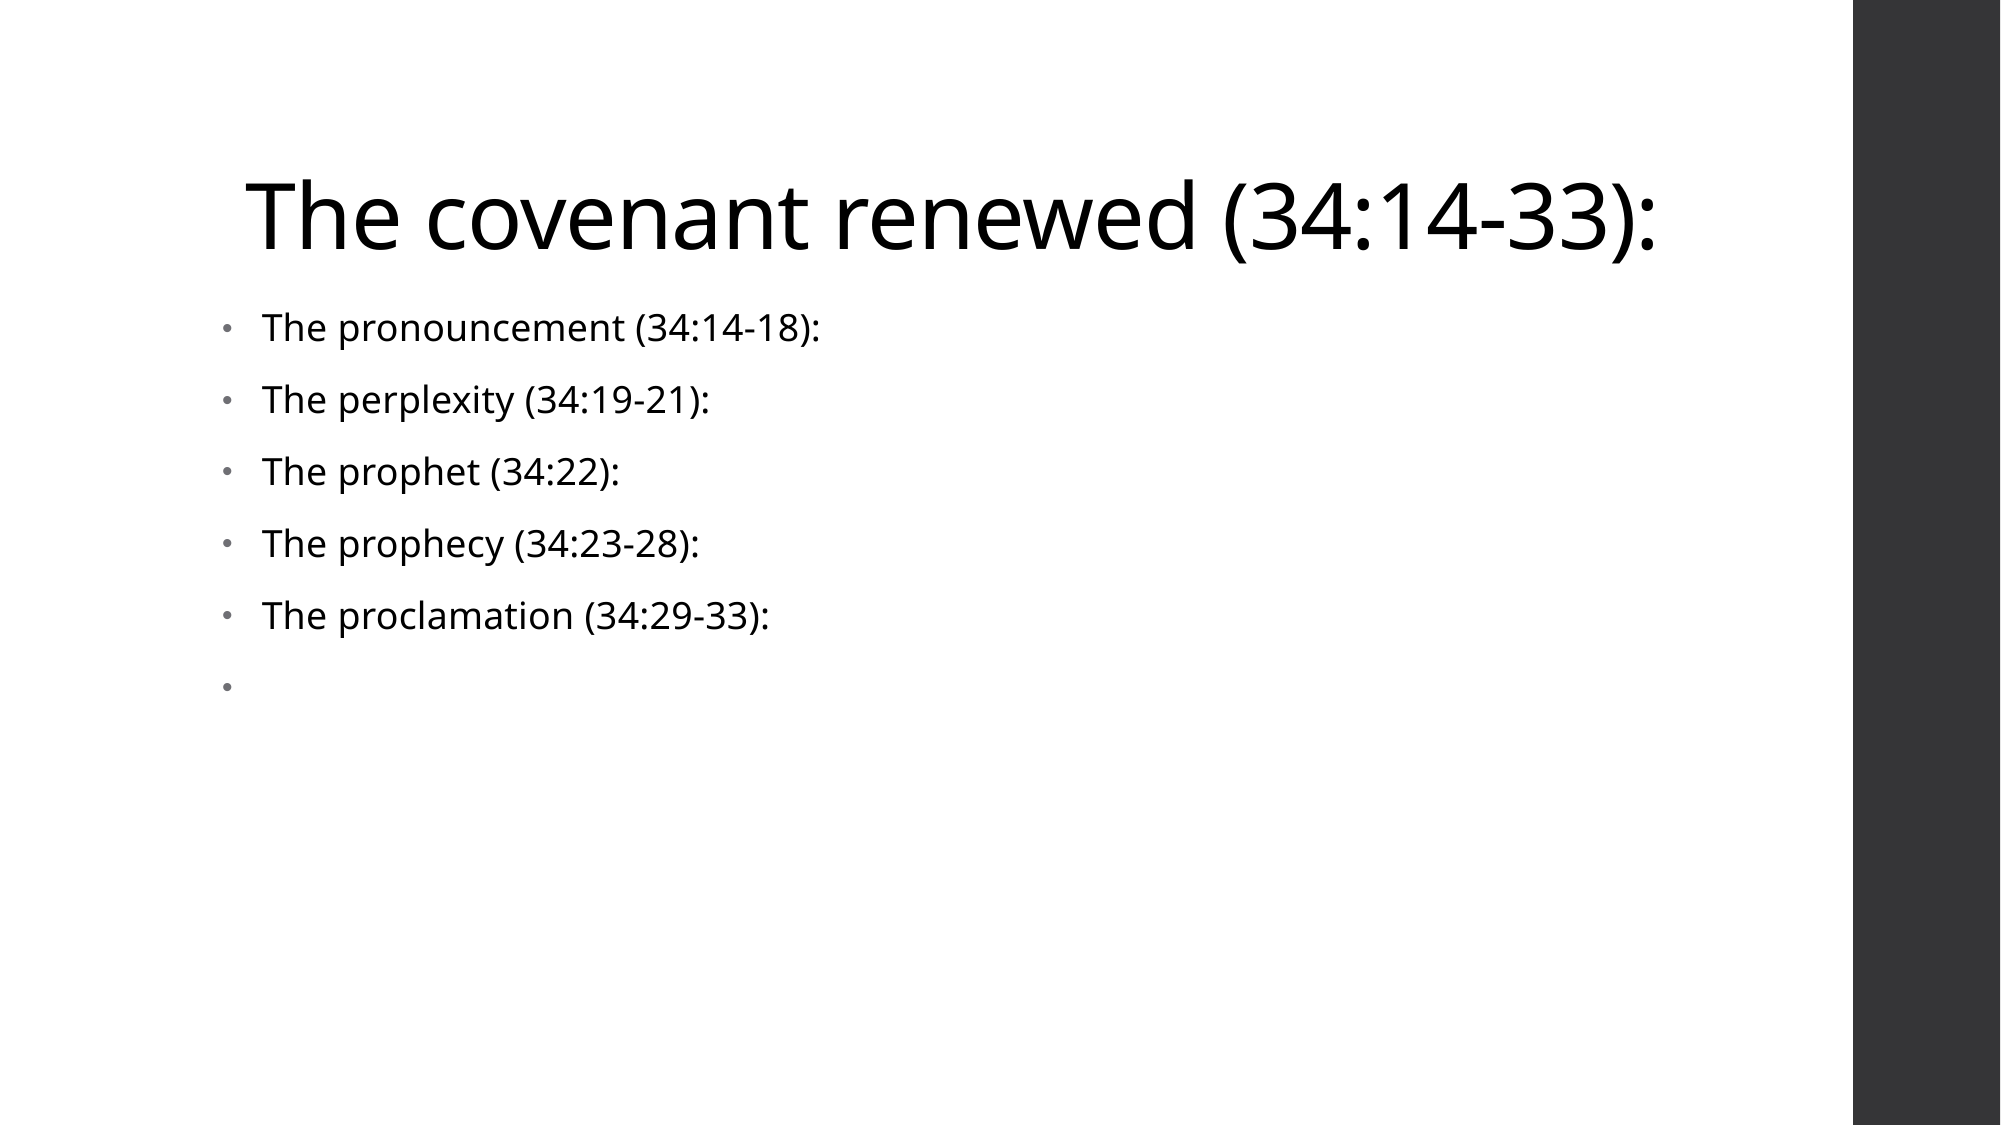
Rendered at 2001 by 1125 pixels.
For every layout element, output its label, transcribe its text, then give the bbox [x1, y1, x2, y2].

list The pronouncement (34:14-18): The perplexity (34:19-21): The prophet (34:22): The prophecy (34:23-28): The proclamation (34:29-33): [206, 299, 1617, 1014]
title The covenant renewed (34:14-33): [206, 60, 1797, 278]
